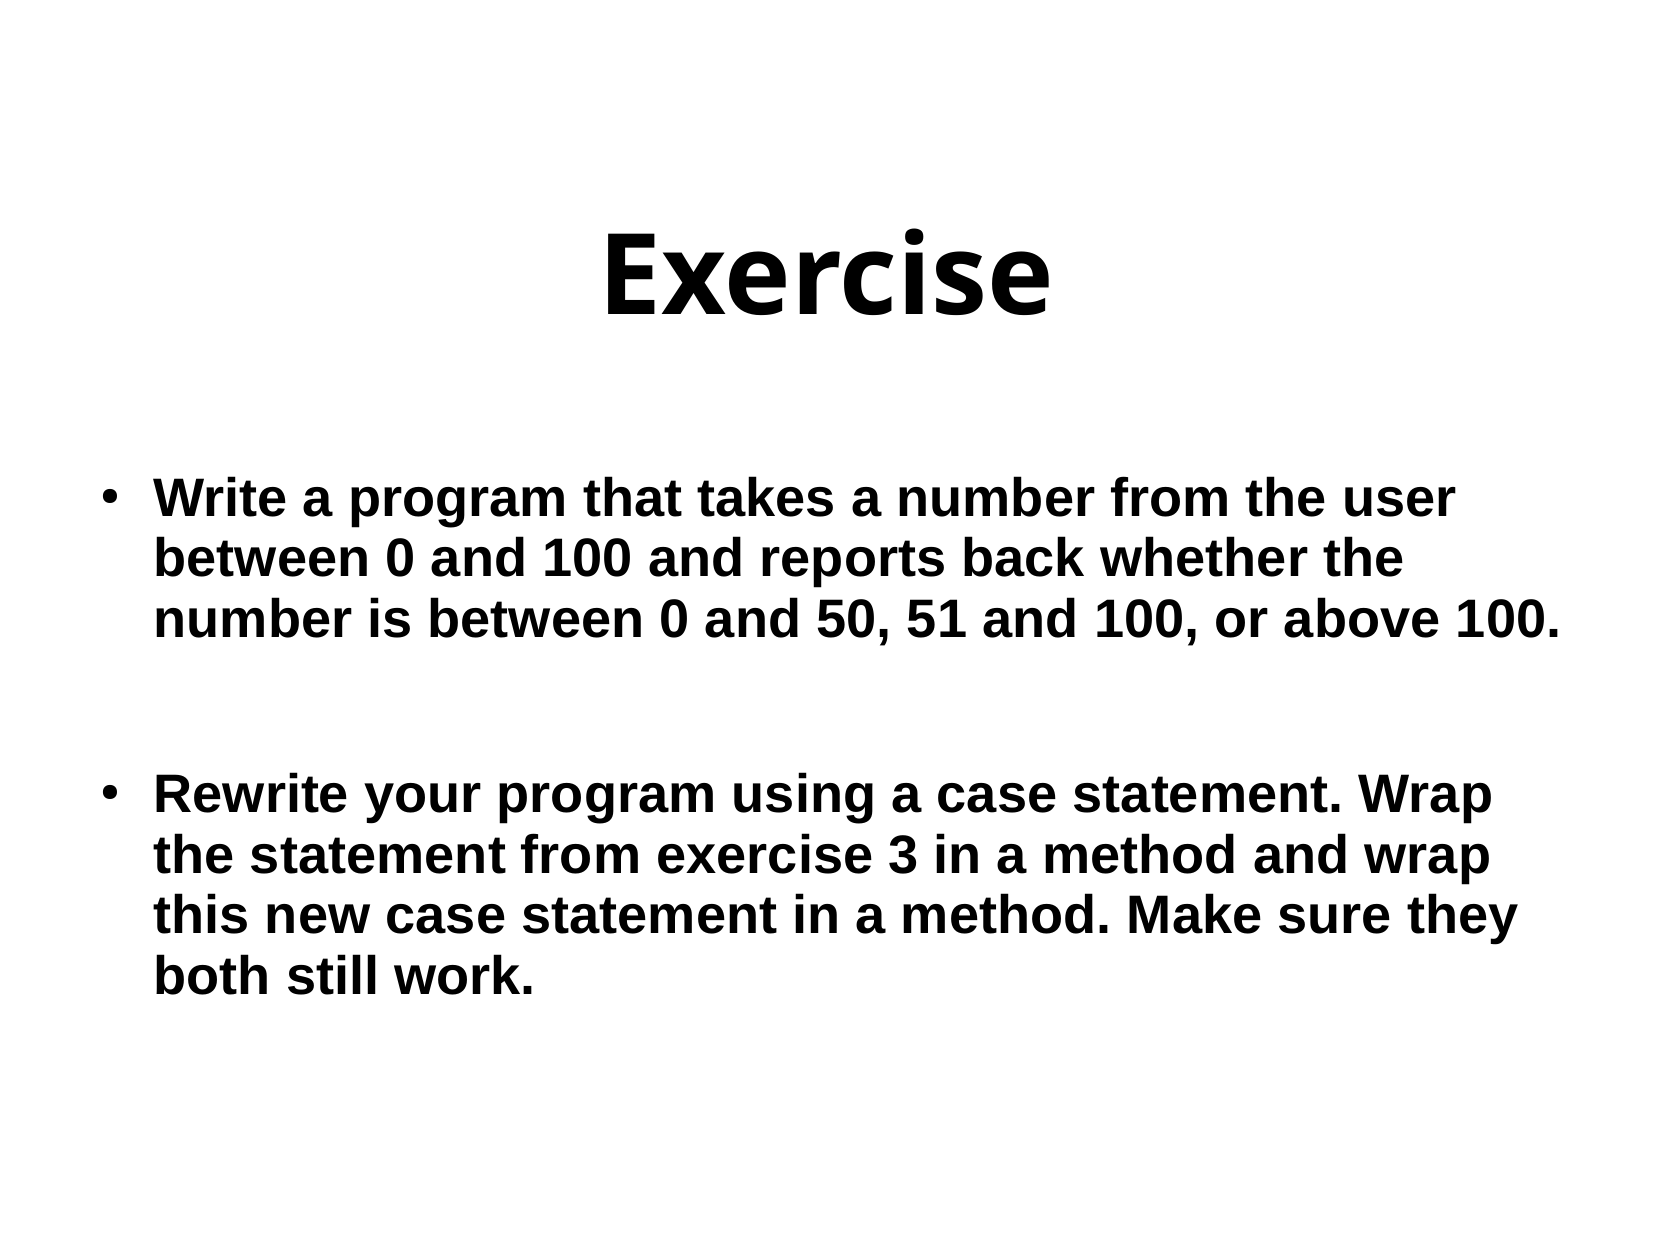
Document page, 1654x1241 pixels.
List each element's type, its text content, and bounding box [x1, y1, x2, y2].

list Write a program that takes a number from the user between 0 and 100 and reports back whether the number is between 0 and 50, 51 and 100, or above 100. Rewrite your program using a case statement. Wrap the statement from exercise 3 in a method and wrap this new case statement in a method. Make sure they both still work. [82, 467, 1571, 1187]
title Exercise [82, 167, 1571, 375]
